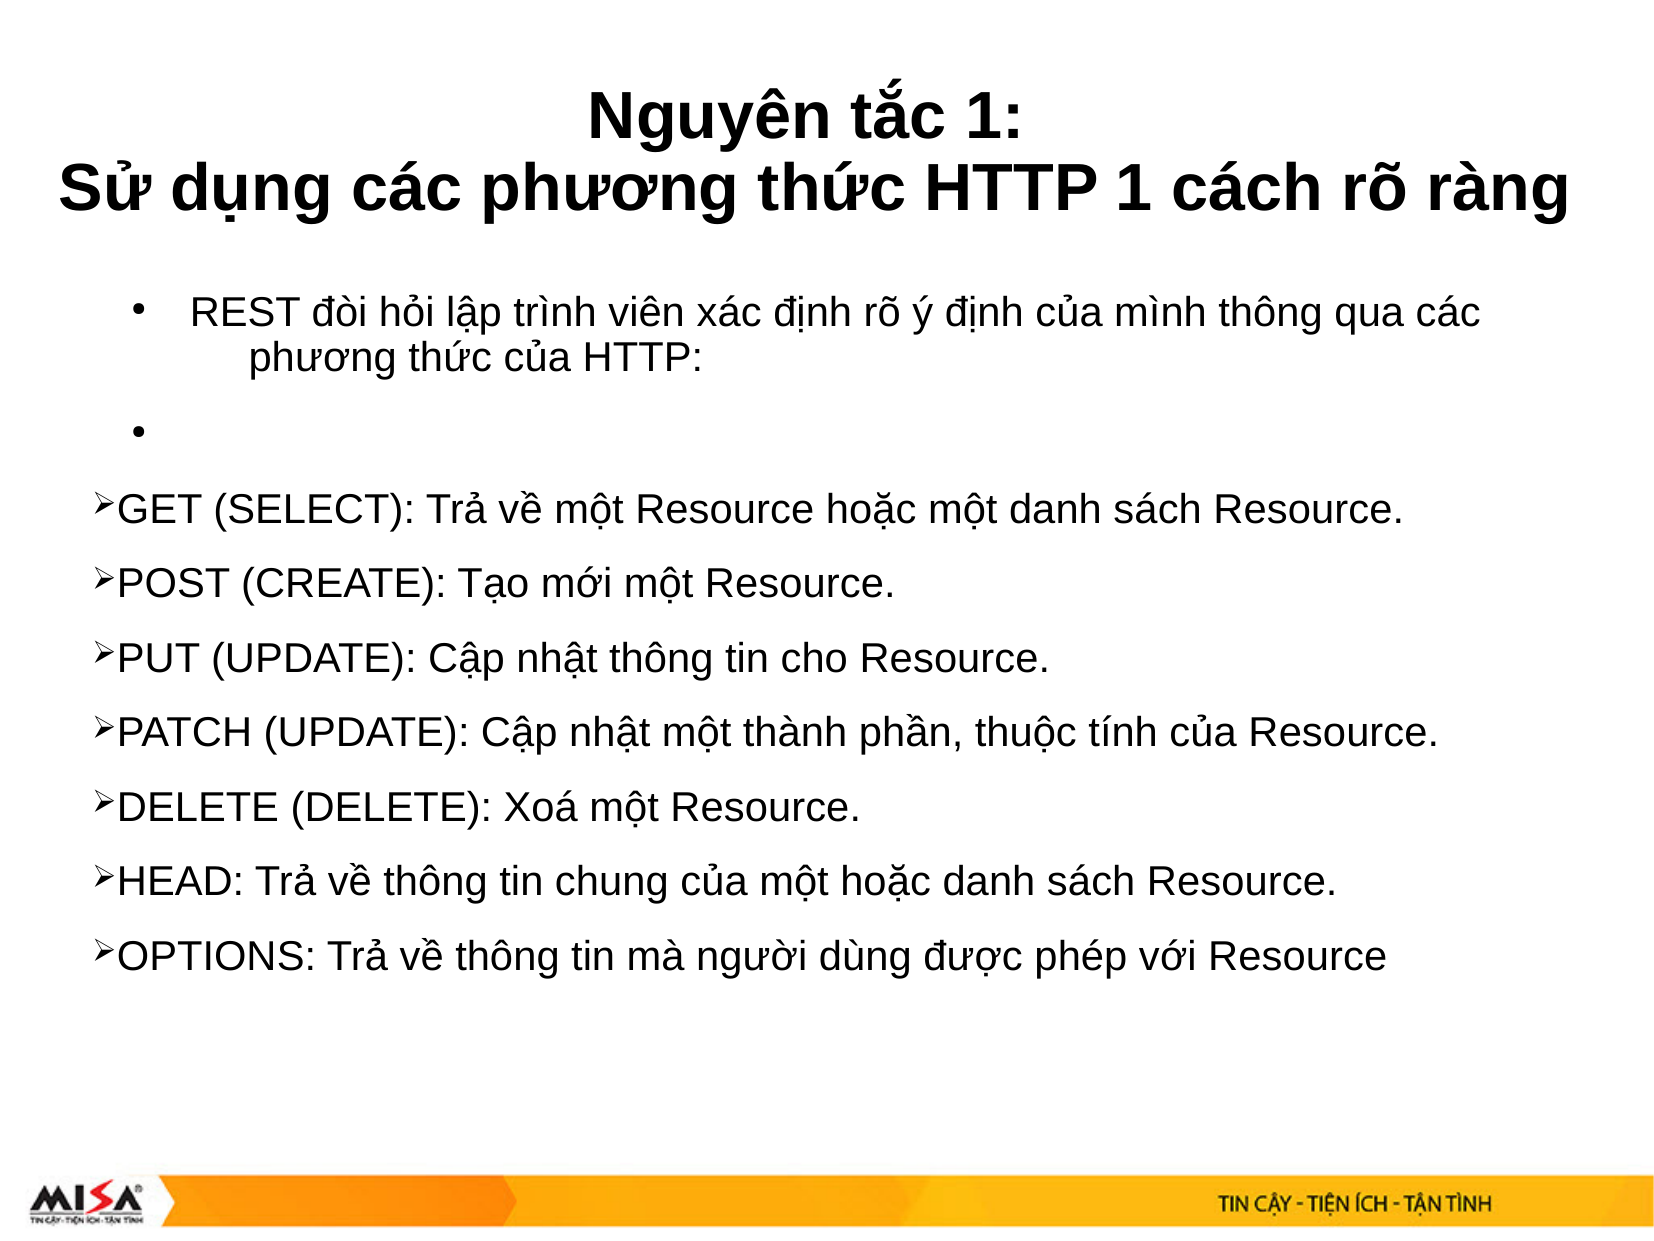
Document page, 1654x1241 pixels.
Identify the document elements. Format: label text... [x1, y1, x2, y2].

title Nguyên tắc 1: Sử dụng các phương thức HTTP 1 cách rõ ràng [40, 80, 1591, 226]
list REST đòi hỏi lập trình viên xác định rõ ý định của mình thông qua các phương thức của HTTP: GET (SELECT): Trả về một Resource hoặc một danh sách Resource. POST (CREATE): Tạo mới một Resource. PUT (UPDATE): Cập nhật thông tin cho Resource. PATCH (UPDATE): Cập nhật một thành phần, thuộc tính của Resource. DELETE (DELETE): Xoá một Resource. HEAD: Trả về thông tin chung của một hoặc danh sách Resource. OPTIONS: Trả về thông tin mà người dùng được phép với Resource [92, 290, 1551, 1010]
